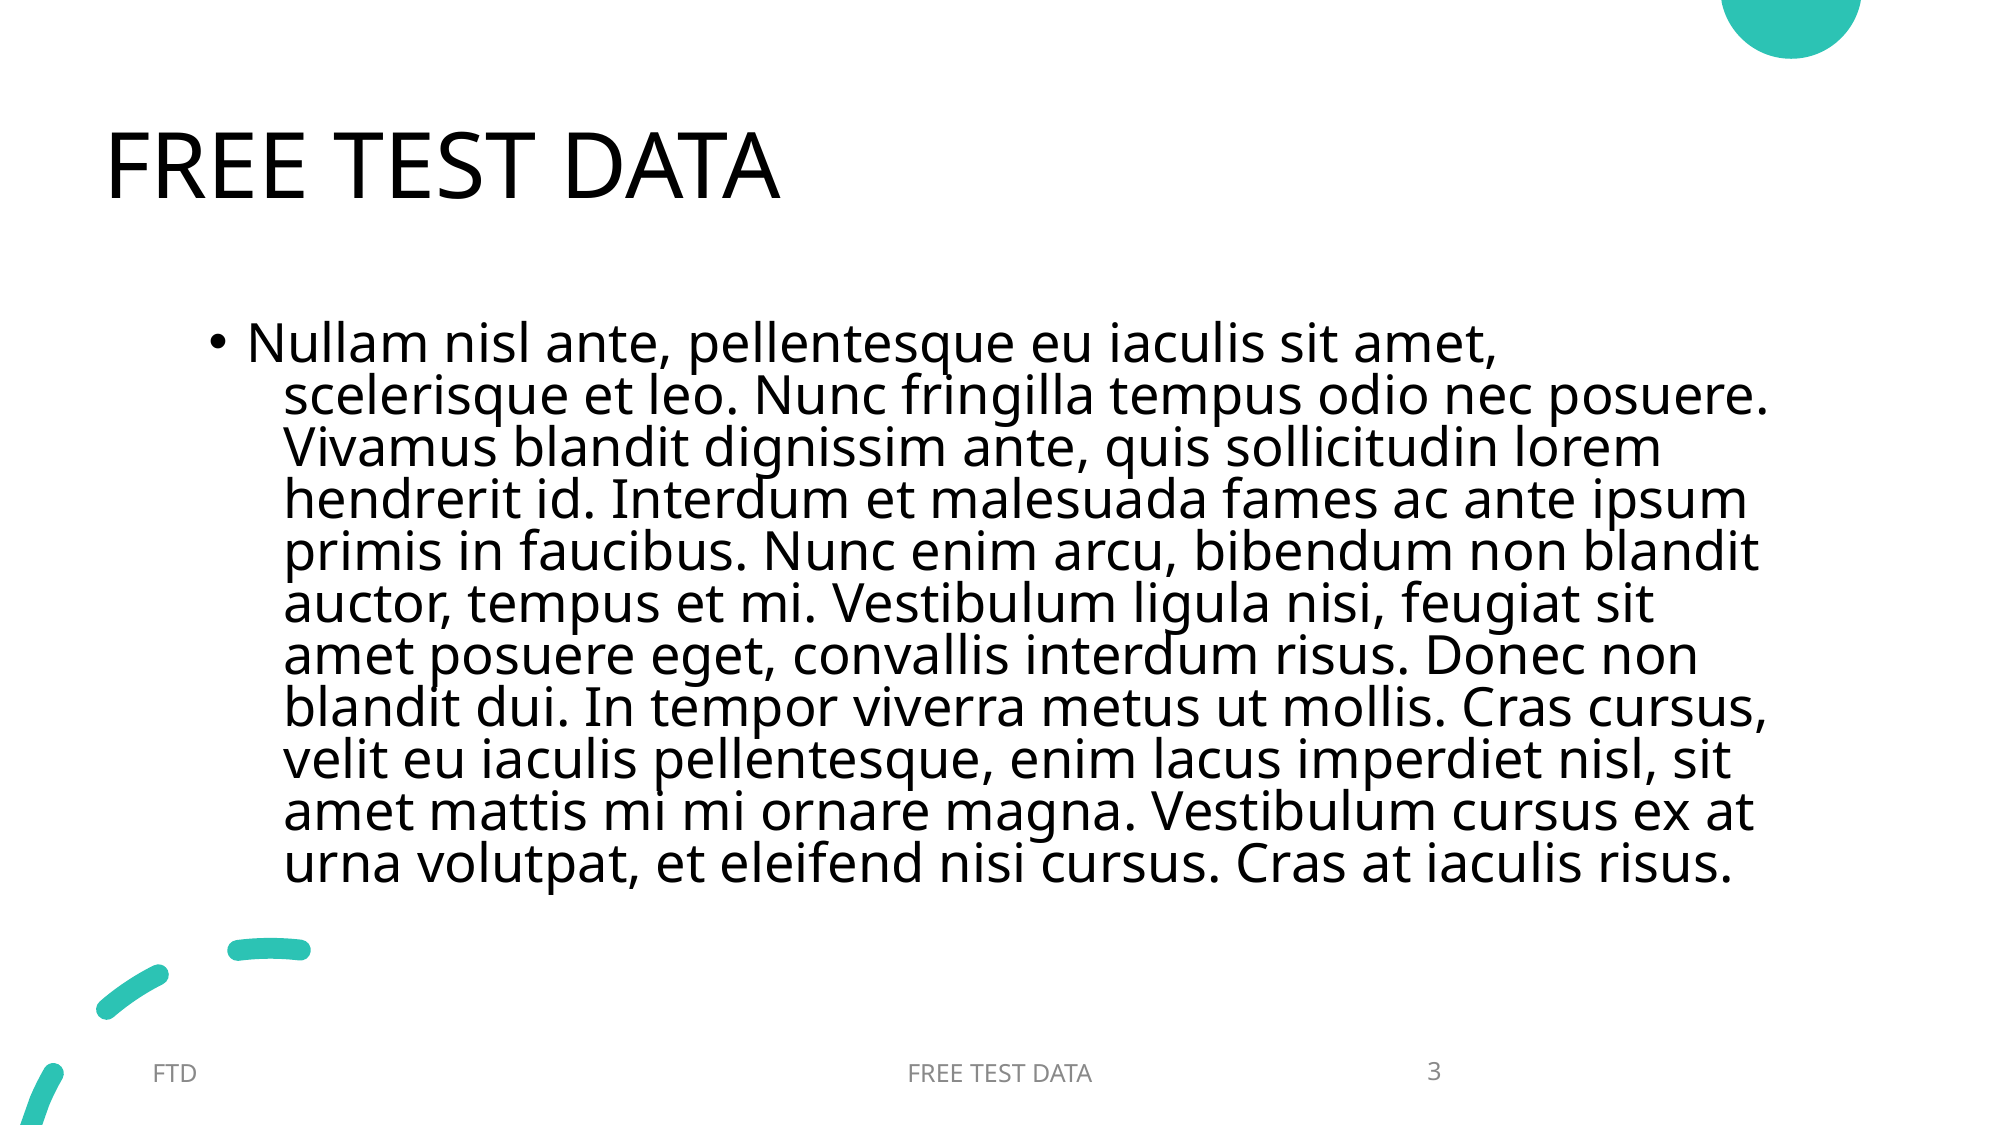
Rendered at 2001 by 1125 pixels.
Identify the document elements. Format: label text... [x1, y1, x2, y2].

text_box FREE TEST DATA [662, 1042, 1338, 1103]
text_box 3 [1412, 1042, 1863, 1103]
text_box FTD [137, 1042, 588, 1103]
list Nullam nisl ante, pellentesque eu iaculis sit amet, scelerisque et leo. Nunc fringilla tempus odio nec posuere. Vivamus blandit dignissim ante, quis sollicitudin lorem hendrerit id. Interdum et malesuada fames ac ante ipsum primis in faucibus. Nunc enim arcu, bibendum non blandit auctor, tempus et mi. Vestibulum ligula nisi, feugiat sit amet posuere eget, convallis interdum risus. Donec non blandit dui. In tempor viverra metus ut mollis. Cras cursus, velit eu iaculis pellentesque, enim lacus imperdiet nisl, sit amet mattis mi mi ornare magna. Vestibulum cursus ex at urna volutpat, et eleifend nisi cursus. Cras at iaculis risus. [193, 313, 1807, 947]
title FREE TEST DATA [88, 59, 1814, 278]
